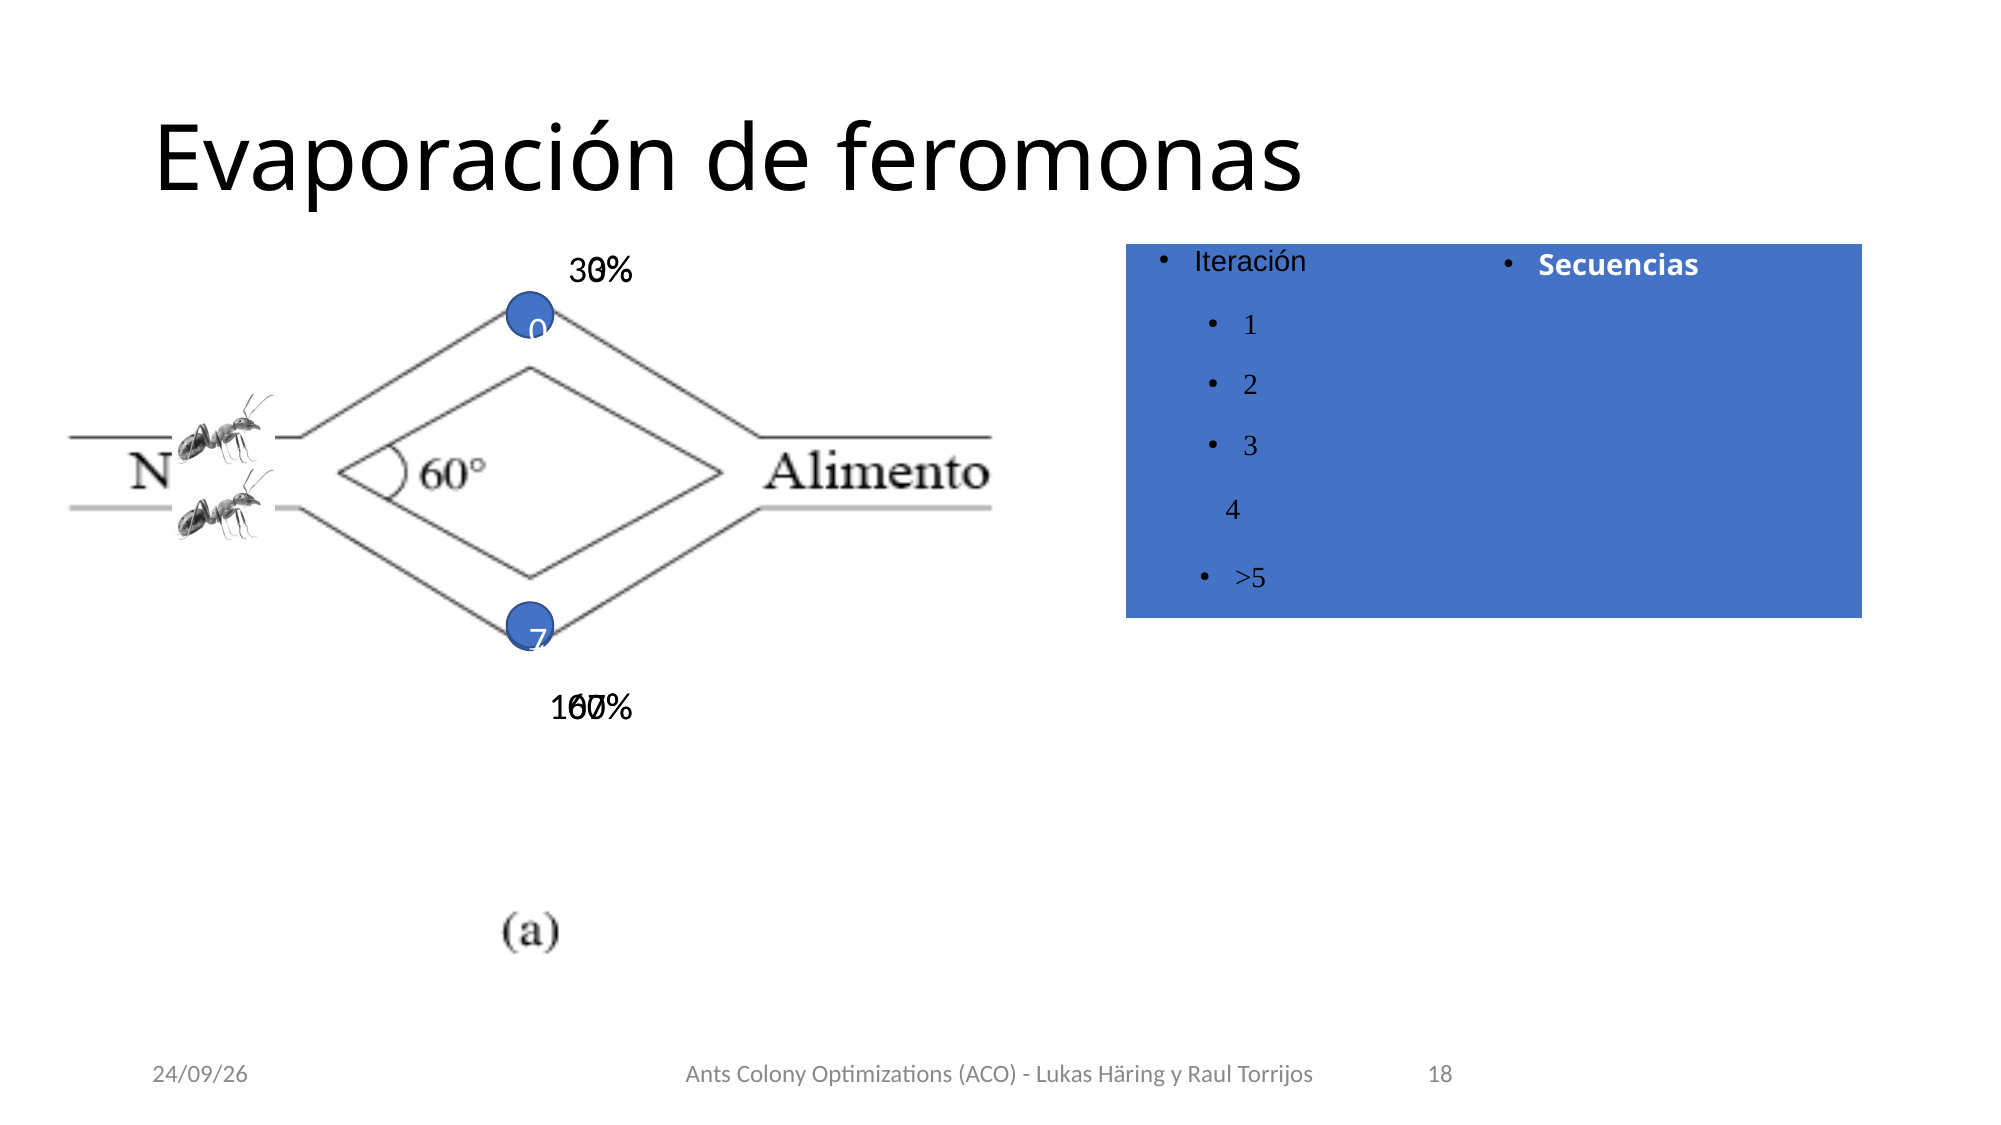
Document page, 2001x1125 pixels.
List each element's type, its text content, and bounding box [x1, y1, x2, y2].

text_box 0 [506, 292, 554, 338]
text_box 0 [532, 321, 543, 338]
table_header Secuencias [1340, 244, 1862, 309]
table_cell >5 [1126, 562, 1340, 618]
text_box 33% [553, 237, 649, 299]
table_cell [1340, 562, 1862, 618]
picture [62, 235, 1062, 1015]
table_header Iteración [1126, 244, 1340, 309]
text_box 0% [572, 235, 649, 297]
table_cell [1340, 493, 1862, 562]
text_box 19/05/2019 [137, 1042, 588, 1103]
table_cell 1 [1126, 309, 1340, 369]
text_box 7 [506, 602, 554, 648]
table_cell [1340, 309, 1862, 369]
table_cell [1340, 369, 1862, 429]
text_box Ants Colony Optimizations (ACO) - Lukas Häring y Raul Torrijos [662, 1042, 1338, 1103]
table_cell 4 [1126, 493, 1340, 562]
table_cell [1340, 429, 1862, 493]
table_cell 3 [1126, 429, 1340, 493]
title Evaporación de feromonas [137, 52, 1863, 270]
text_box [1412, 1042, 1863, 1103]
text_box 100% [533, 674, 649, 735]
table_cell 2 [1126, 369, 1340, 429]
